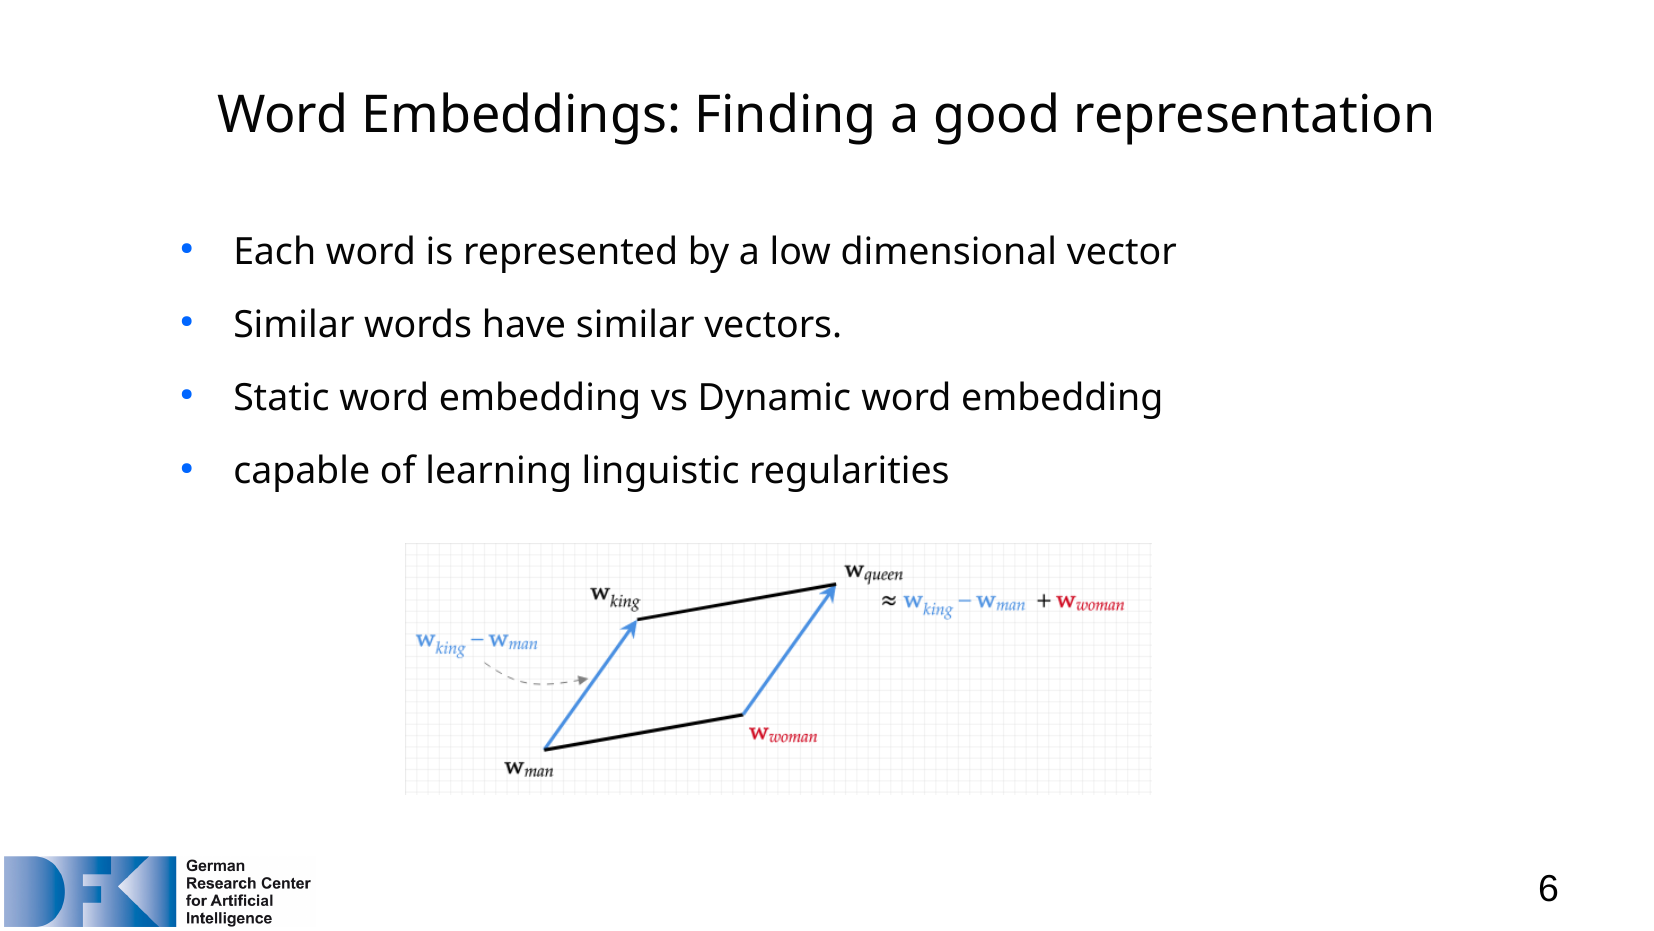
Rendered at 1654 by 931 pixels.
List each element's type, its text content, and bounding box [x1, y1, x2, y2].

text_box <number> [1523, 860, 1654, 931]
picture [4, 856, 316, 927]
title Word Embeddings: Finding a good representation [162, 35, 1492, 189]
list Each word is represented by a low dimensional vector Similar words have similar vectors. Static word embedding vs Dynamic word embedding capable of learning linguistic regularities [162, 224, 1531, 541]
picture [405, 543, 1152, 796]
